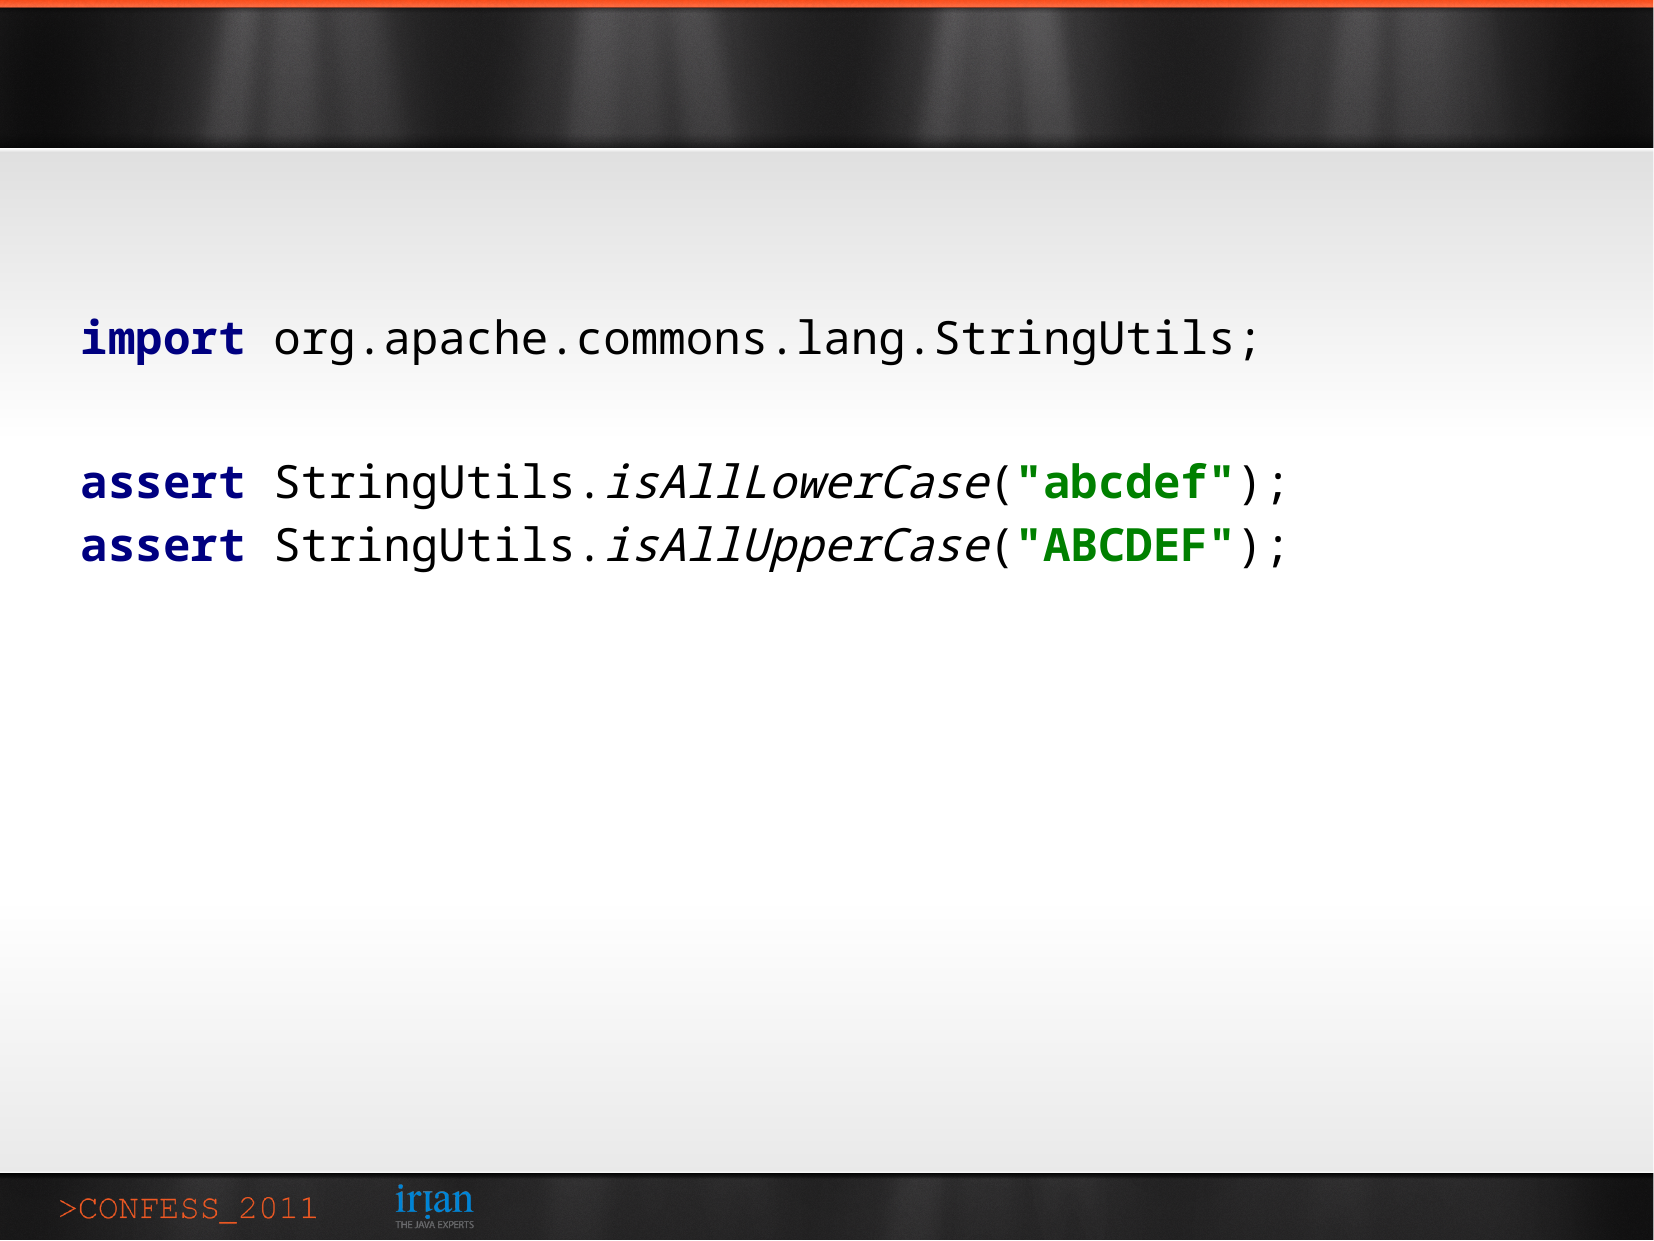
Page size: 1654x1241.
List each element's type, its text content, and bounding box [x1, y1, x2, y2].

subtitle import org.apache.commons.lang.StringUtils; assert StringUtils.isAllLowerCase("abcdef"); assert StringUtils.isAllUpperCase("ABCDEF"); [80, 305, 1570, 1125]
picture [0, 0, 1654, 1240]
